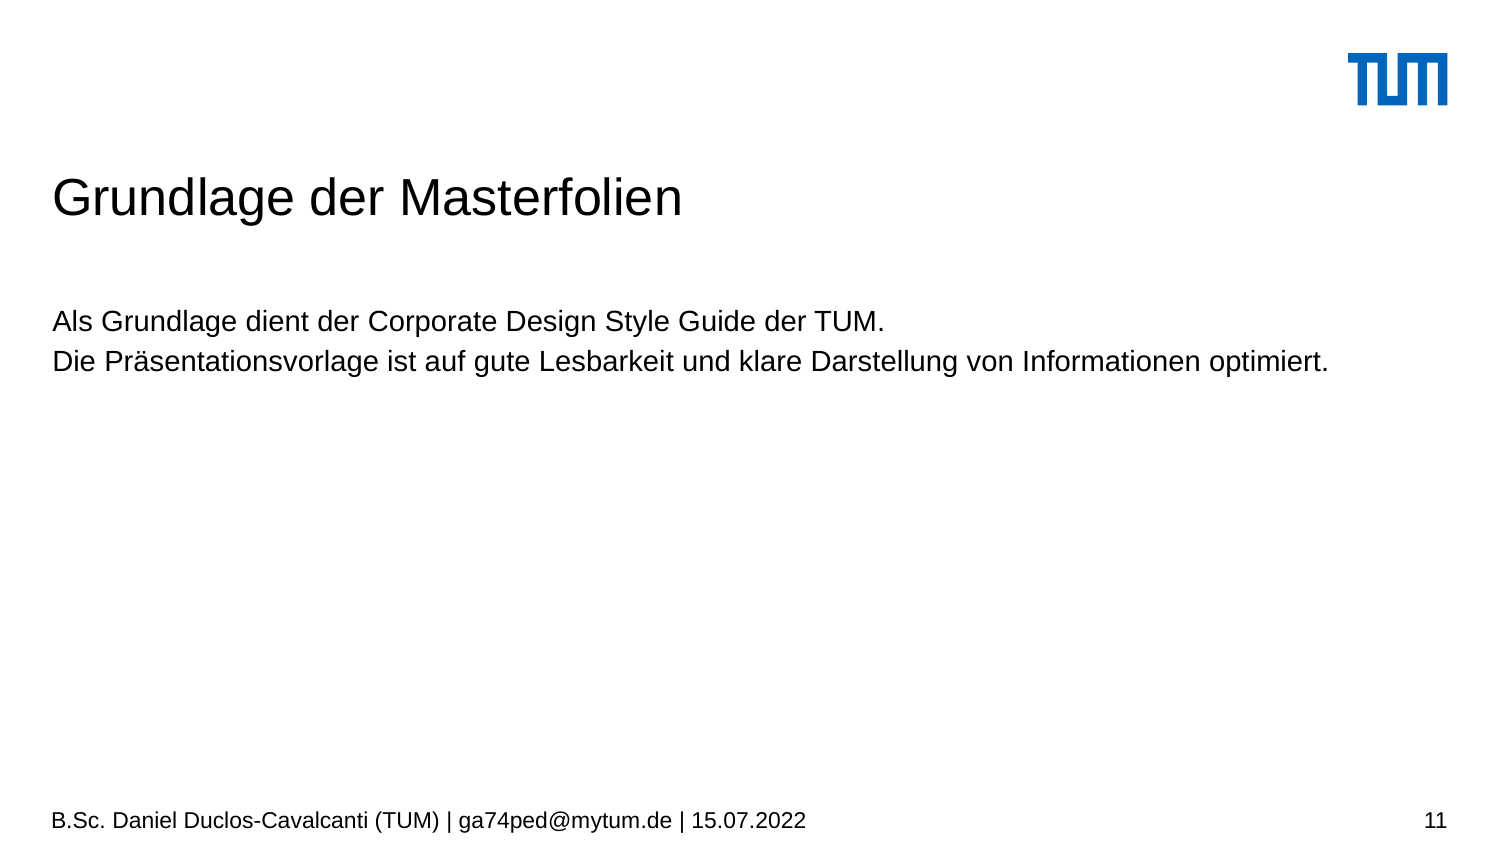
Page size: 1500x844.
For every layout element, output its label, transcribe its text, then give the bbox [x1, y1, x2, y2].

footer B.Sc. Daniel Duclos-Cavalcanti (TUM) | ga74ped@mytum.de | 15.07.2022 [51, 796, 1112, 842]
slide_number <number> [1112, 796, 1448, 842]
title Grundlage der Masterfolien [52, 159, 1449, 227]
list Als Grundlage dient der Corporate Design Style Guide der TUM. Die Präsentationsvorlage ist auf gute Lesbarkeit und klare Darstellung von Informationen optimiert. [52, 262, 1449, 771]
